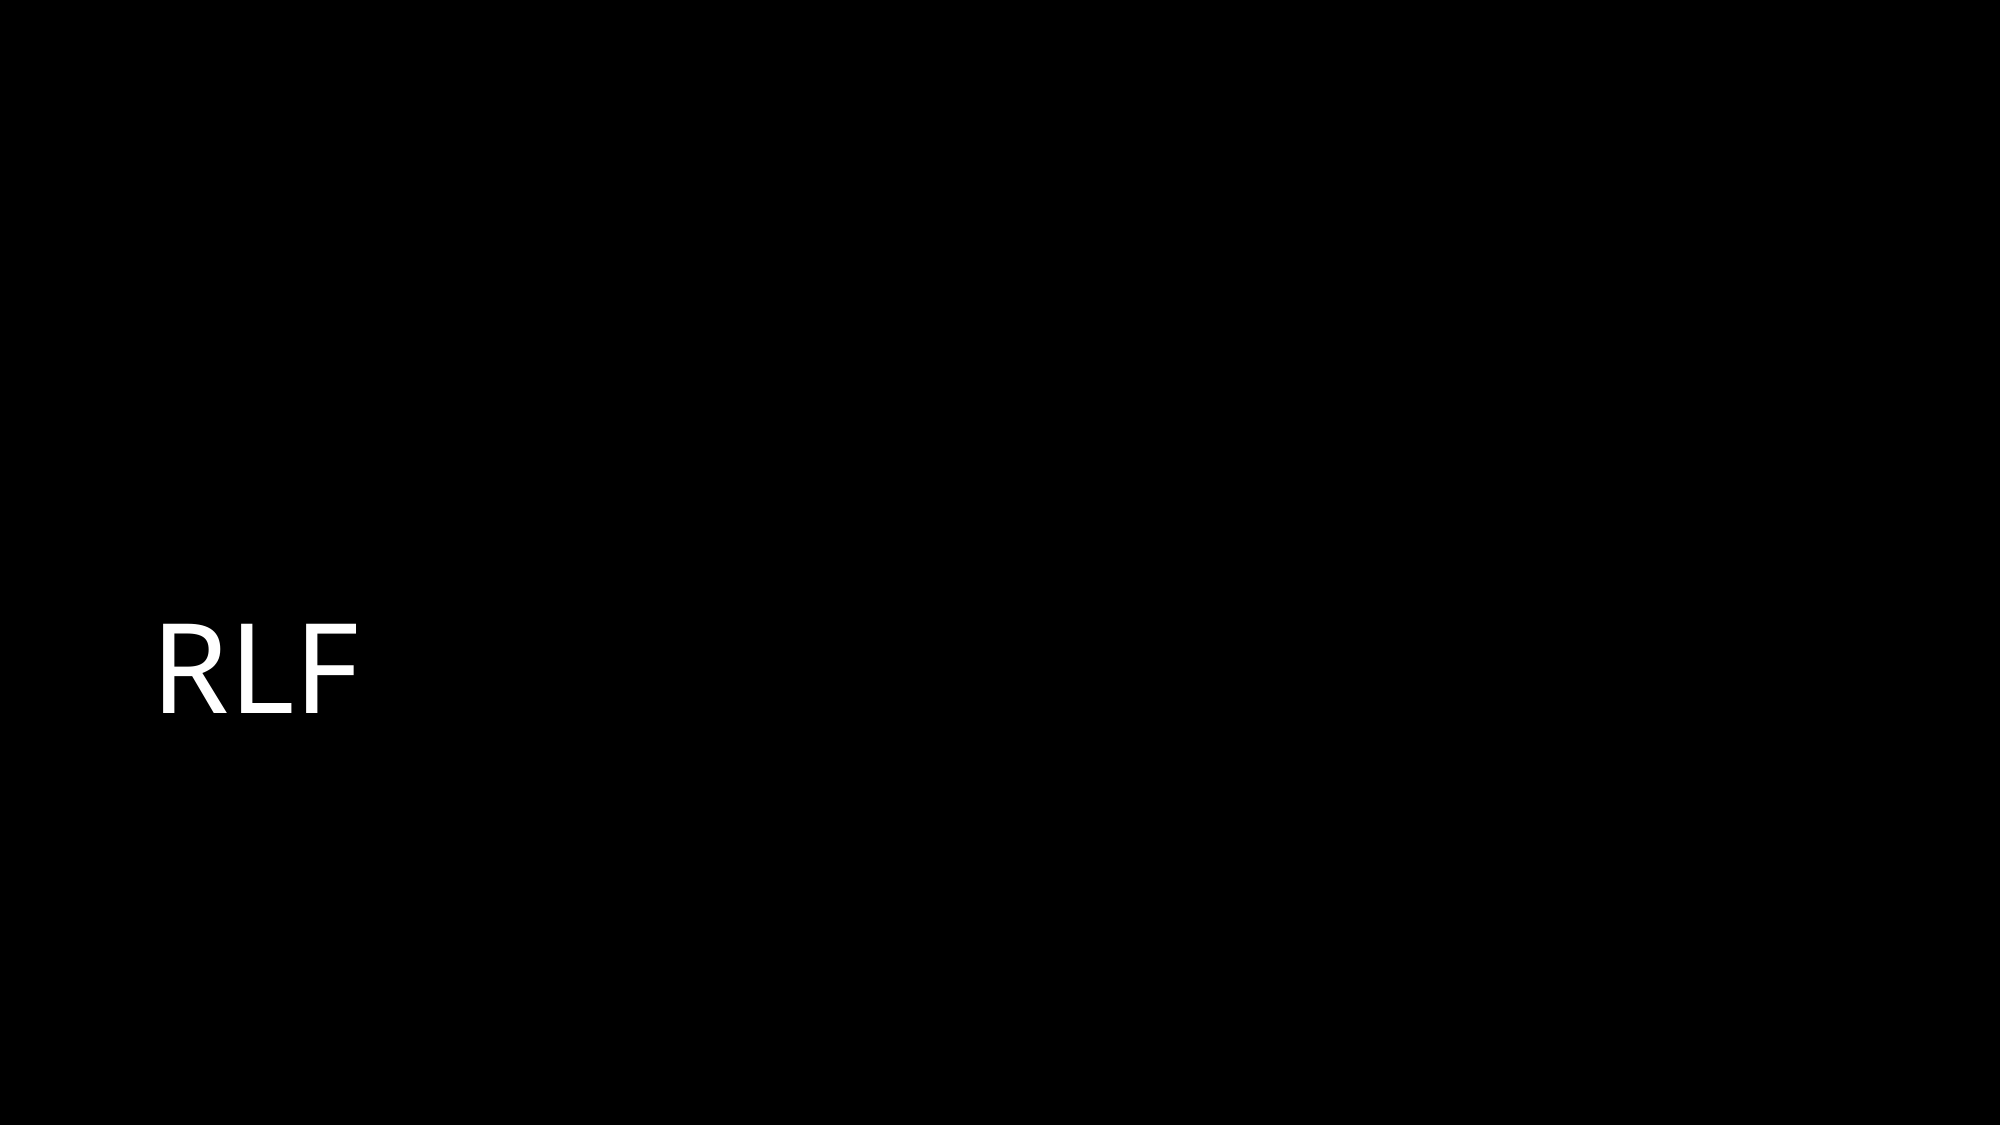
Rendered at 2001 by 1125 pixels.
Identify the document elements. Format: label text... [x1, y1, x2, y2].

title RLF [136, 280, 1862, 749]
